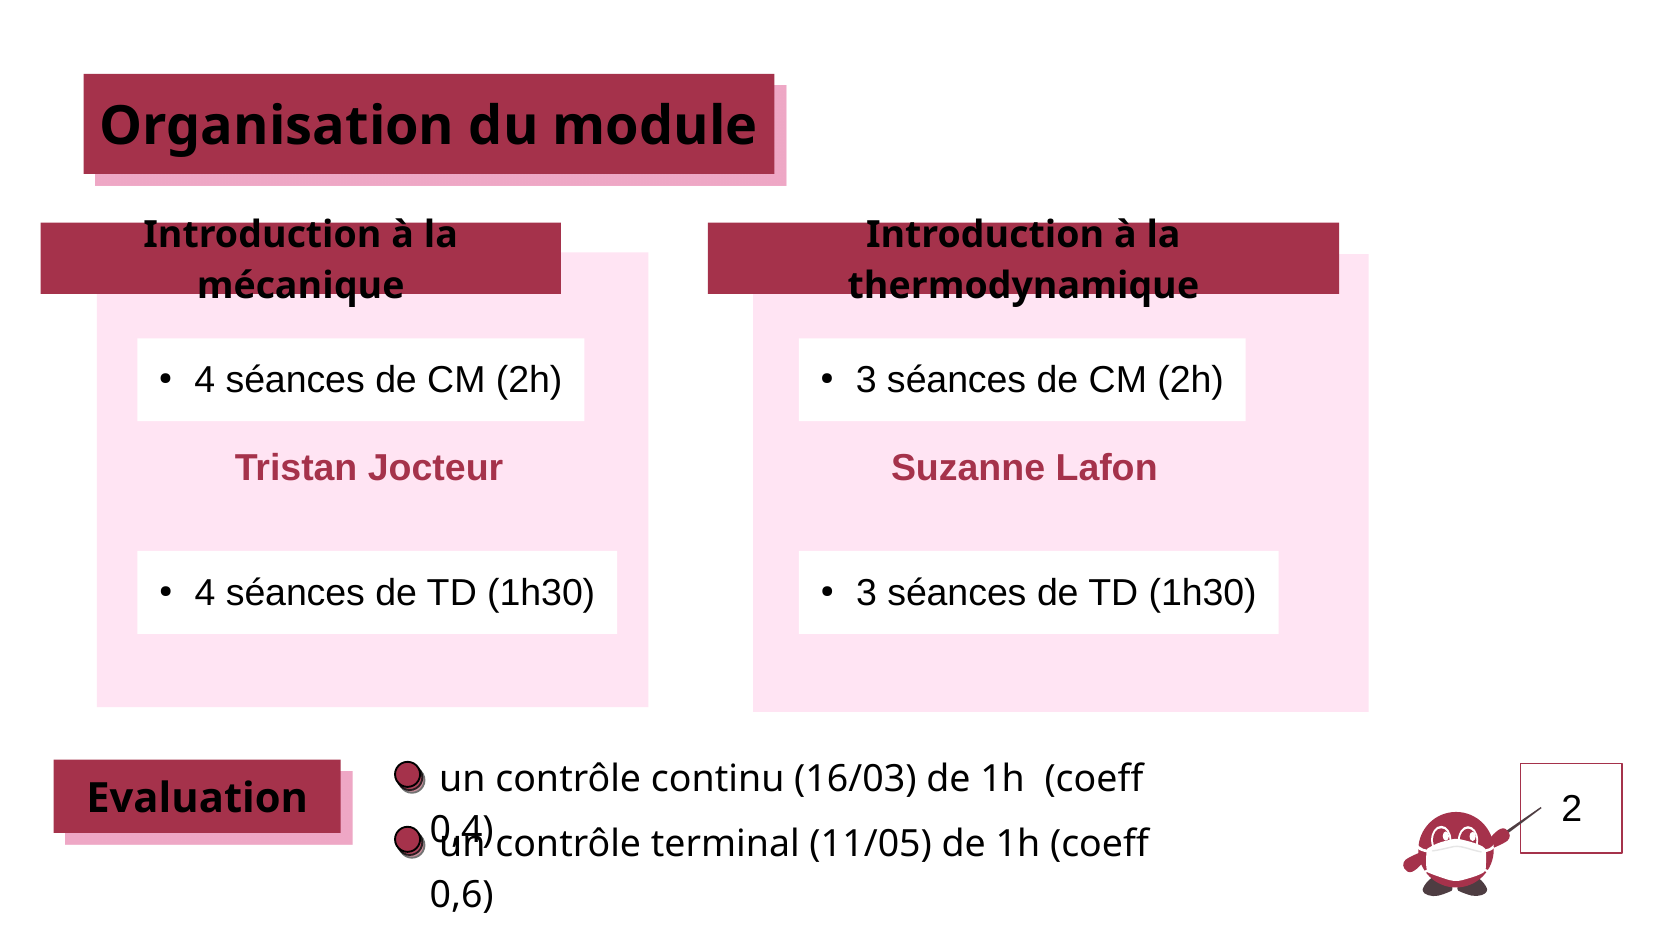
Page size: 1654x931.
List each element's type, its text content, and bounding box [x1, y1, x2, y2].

text_box <numéro> [1546, 780, 1654, 838]
text_box Organisation du module [83, 73, 775, 174]
text_box Introduction à la mécanique [40, 222, 561, 294]
text_box [96, 252, 649, 708]
text_box un contrôle continu (16/03) de 1h (coeff 0,4) [379, 744, 1204, 809]
text_box Suzanne Lafon [857, 439, 1192, 496]
text_box 4 séances de TD (1h30) [137, 550, 618, 634]
text_box 4 séances de CM (2h) [137, 338, 585, 422]
text_box 3 séances de CM (2h) [798, 338, 1246, 422]
picture [1403, 762, 1623, 897]
text_box Evaluation [53, 759, 341, 833]
text_box [753, 254, 1369, 712]
text_box Tristan Jocteur [202, 439, 537, 496]
text_box 3 séances de TD (1h30) [798, 550, 1279, 634]
text_box un contrôle terminal (11/05) de 1h (coeff 0,6) [379, 809, 1224, 913]
text_box Introduction à la thermodynamique [707, 222, 1340, 294]
